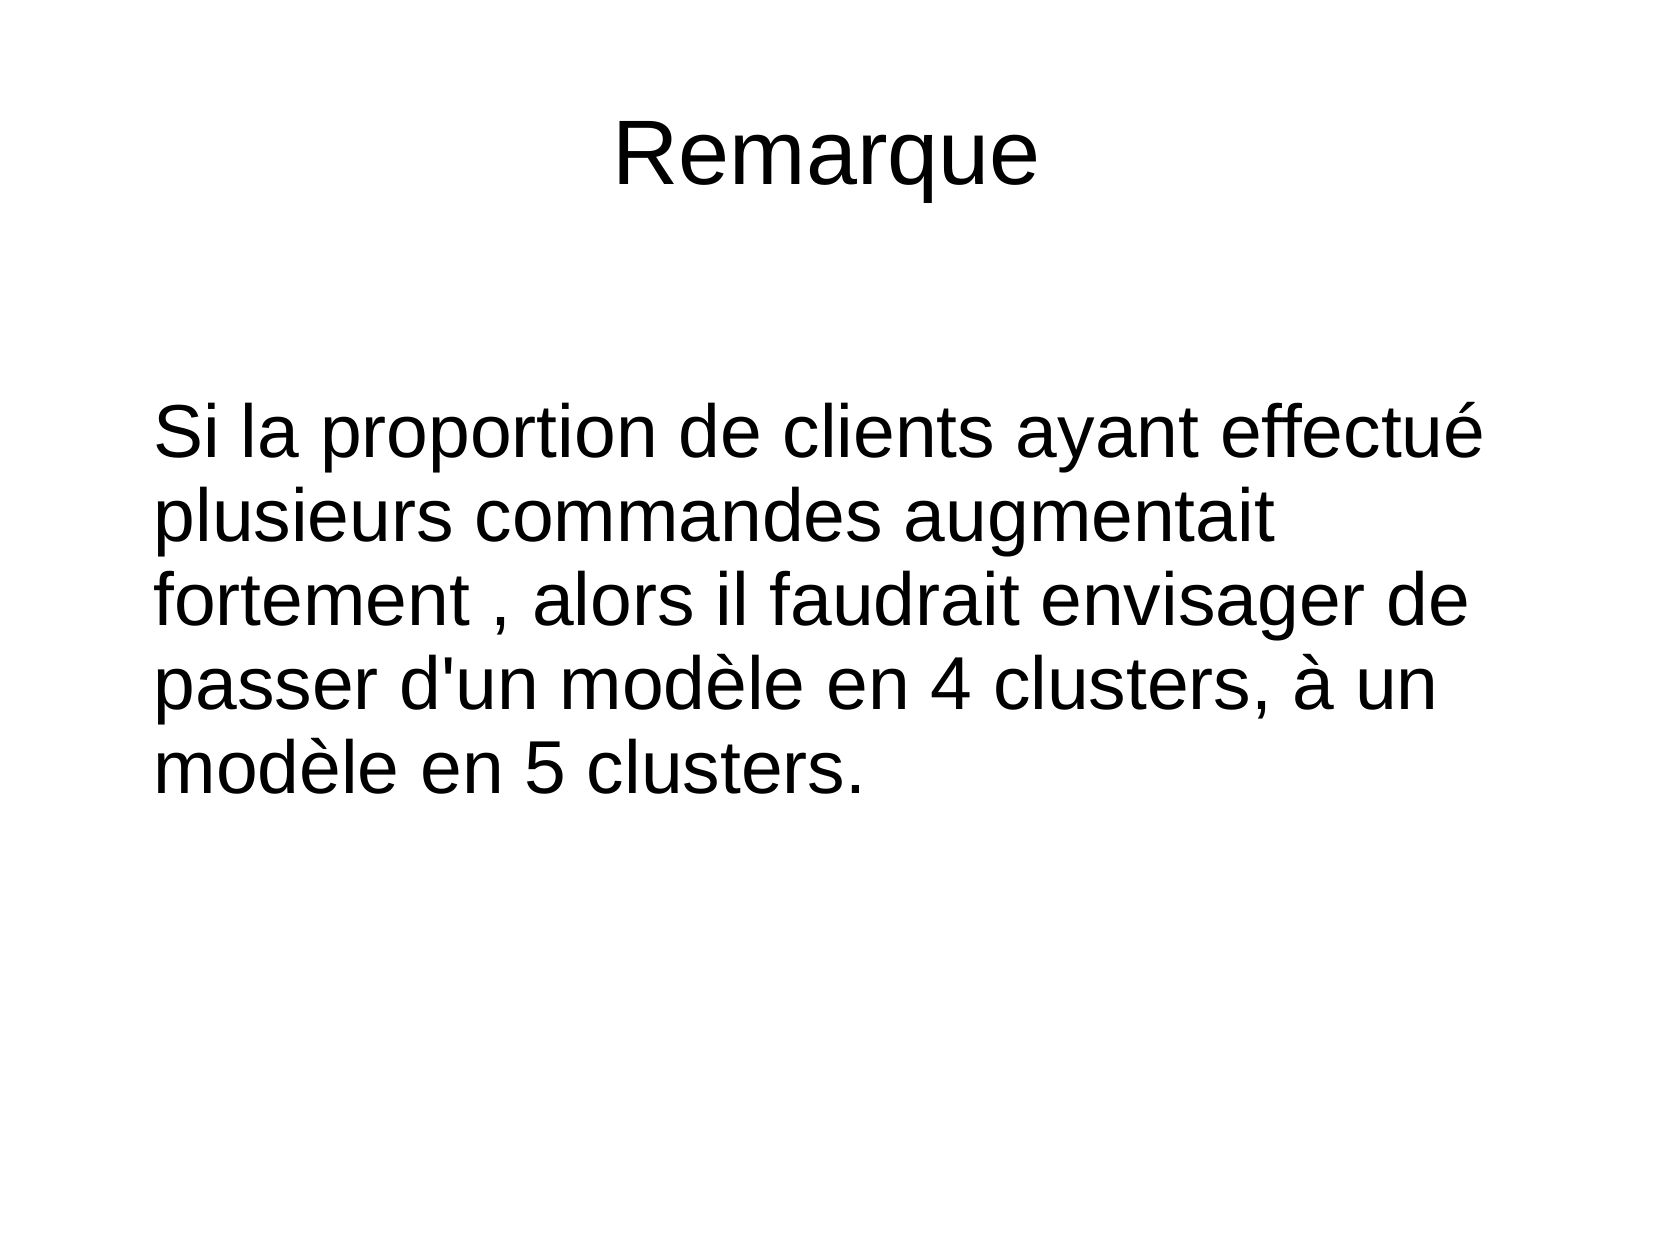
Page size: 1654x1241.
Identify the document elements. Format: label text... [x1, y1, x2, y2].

list Si la proportion de clients ayant effectué plusieurs commandes augmentait fortement , alors il faudrait envisager de passer d'un modèle en 4 clusters, à un modèle en 5 clusters. [82, 389, 1571, 1209]
title Remarque [82, 49, 1571, 257]
